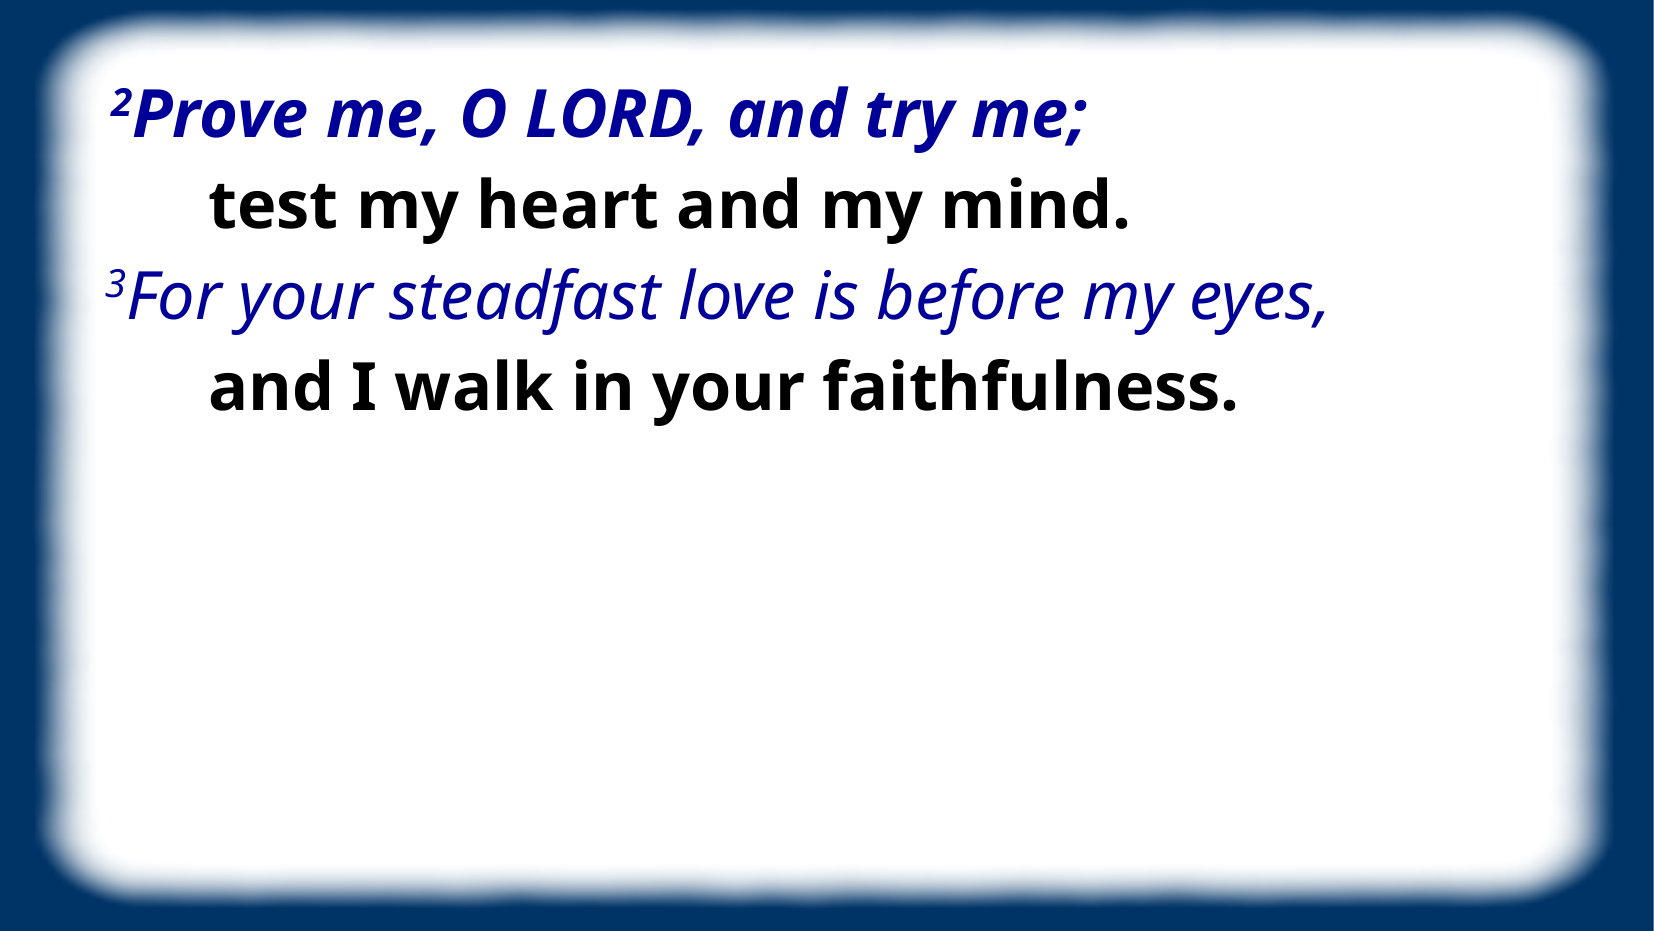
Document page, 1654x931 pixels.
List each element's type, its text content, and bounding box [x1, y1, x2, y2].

picture [0, 0, 1654, 931]
text_box 2Prove me, O LORD, and try me; test my heart and my mind. 3For your steadfast love is before my eyes, and I walk in your faithfulness. [90, 58, 1561, 429]
